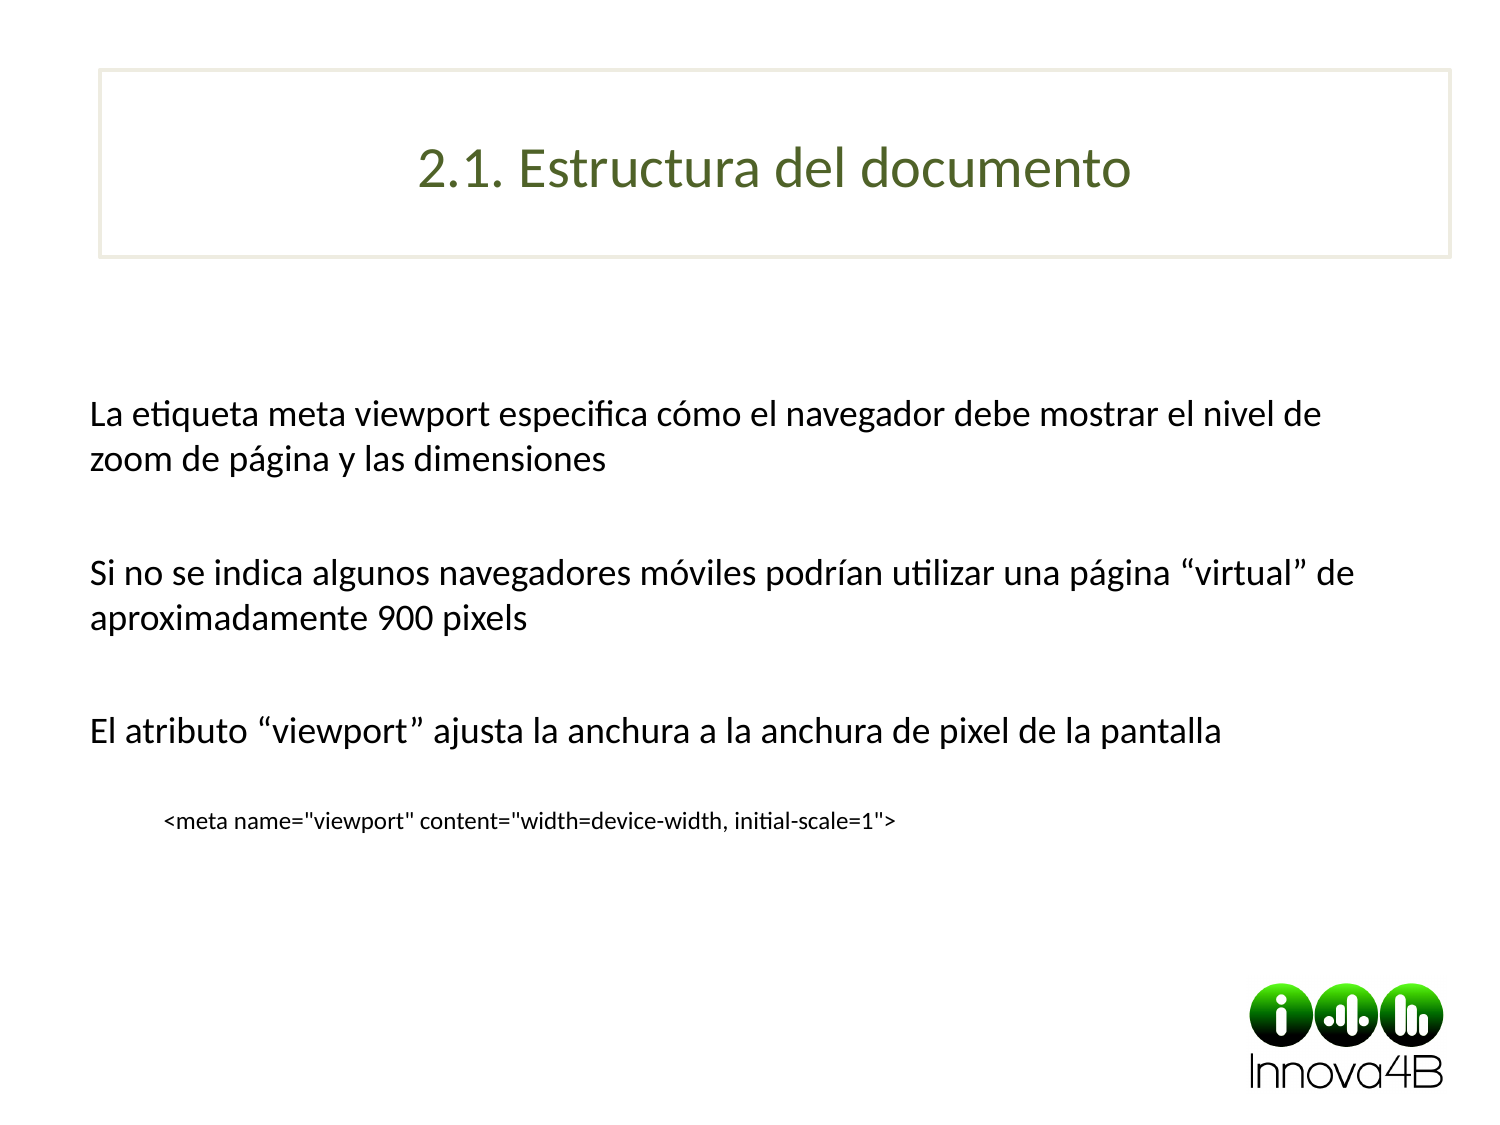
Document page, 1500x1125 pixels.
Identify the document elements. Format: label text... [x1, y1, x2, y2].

text_box La etiqueta meta viewport especifica cómo el navegador debe mostrar el nivel de zoom de página y las dimensiones Si no se indica algunos navegadores móviles podrían utilizar una página “virtual” de aproximadamente 900 pixels El atributo “viewport” ajusta la anchura a la anchura de pixel de la pantalla <meta name="viewport" content="width=device-width, initial-scale=1"> [74, 324, 1425, 1005]
text_box 2.1. Estructura del documento [99, 70, 1450, 258]
picture [1246, 975, 1447, 1094]
